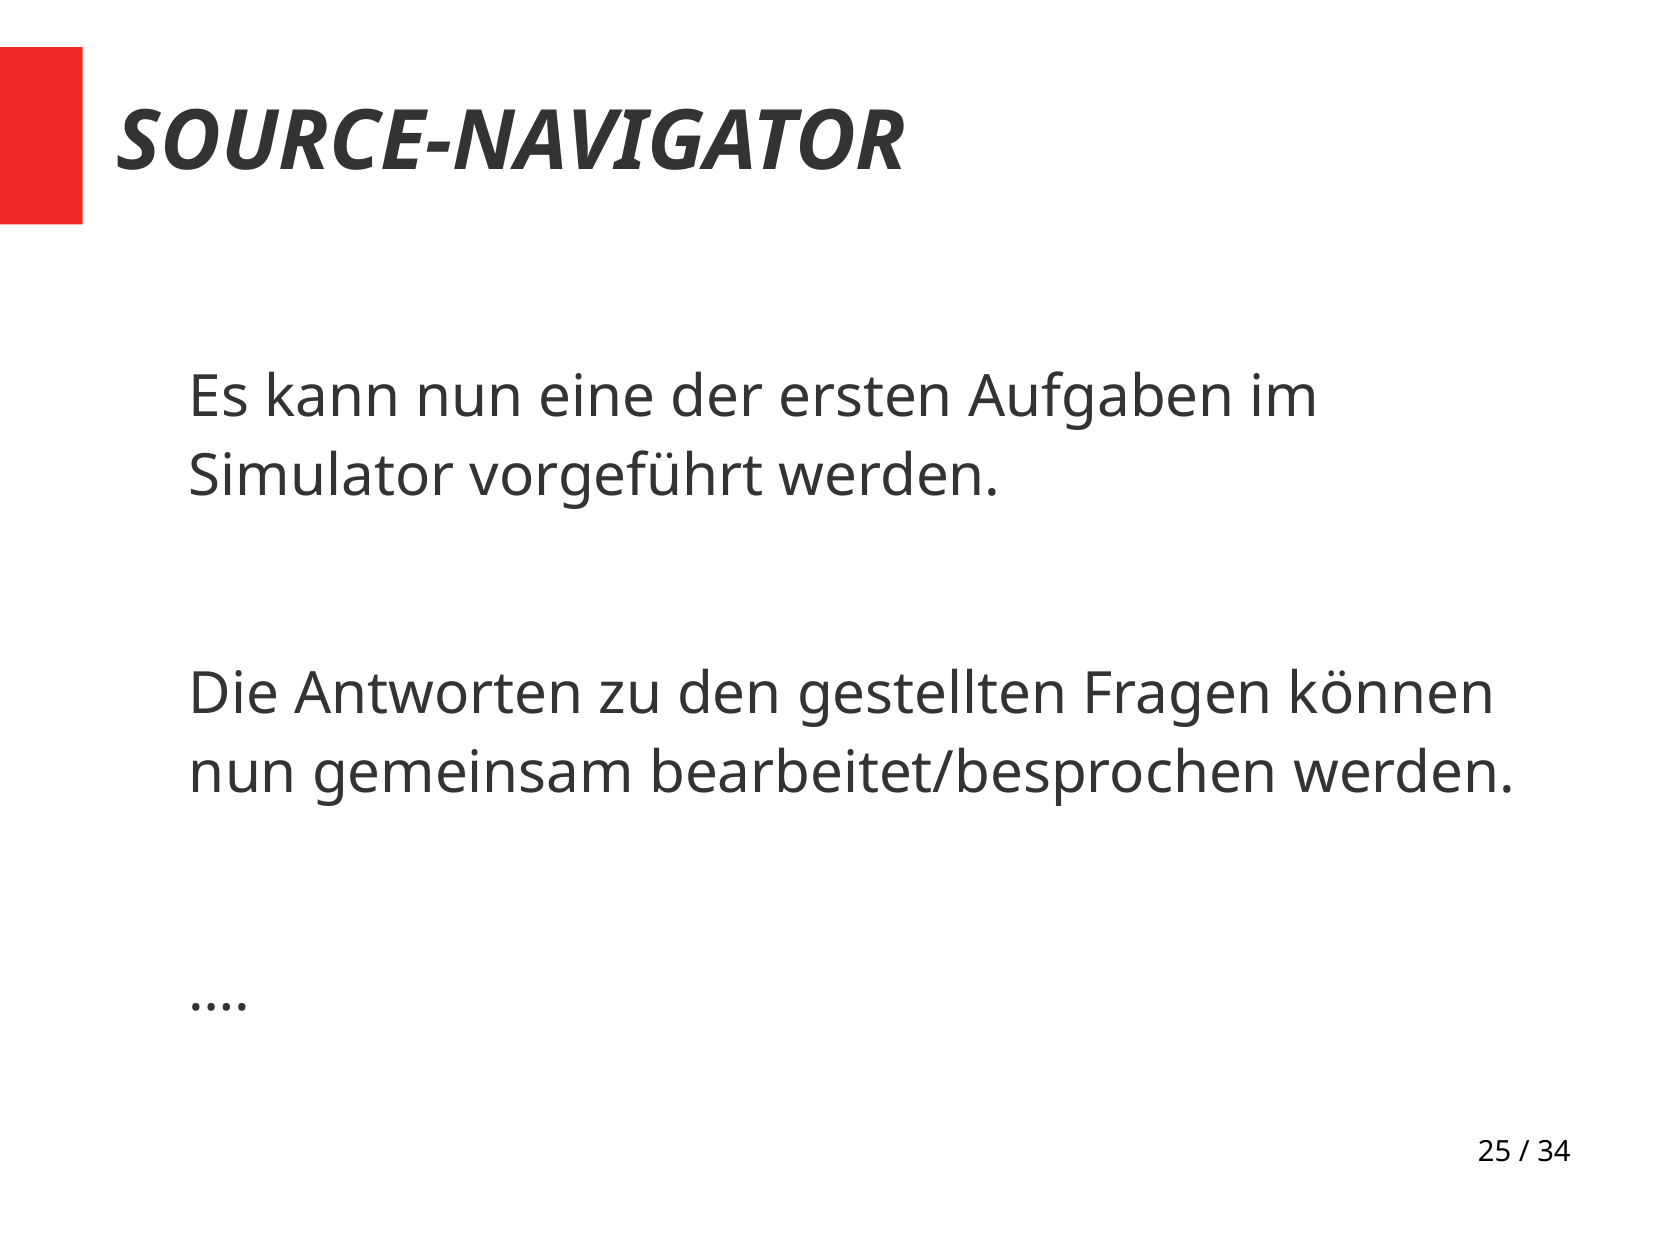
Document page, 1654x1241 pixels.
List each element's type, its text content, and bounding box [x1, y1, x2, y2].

title SOURCE-NAVIGATOR [116, 49, 1570, 225]
list Es kann nun eine der ersten Aufgaben im Simulator vorgeführt werden. Die Antworten zu den gestellten Fragen können nun gemeinsam bearbeitet/besprochen werden. …. [118, 354, 1536, 1074]
